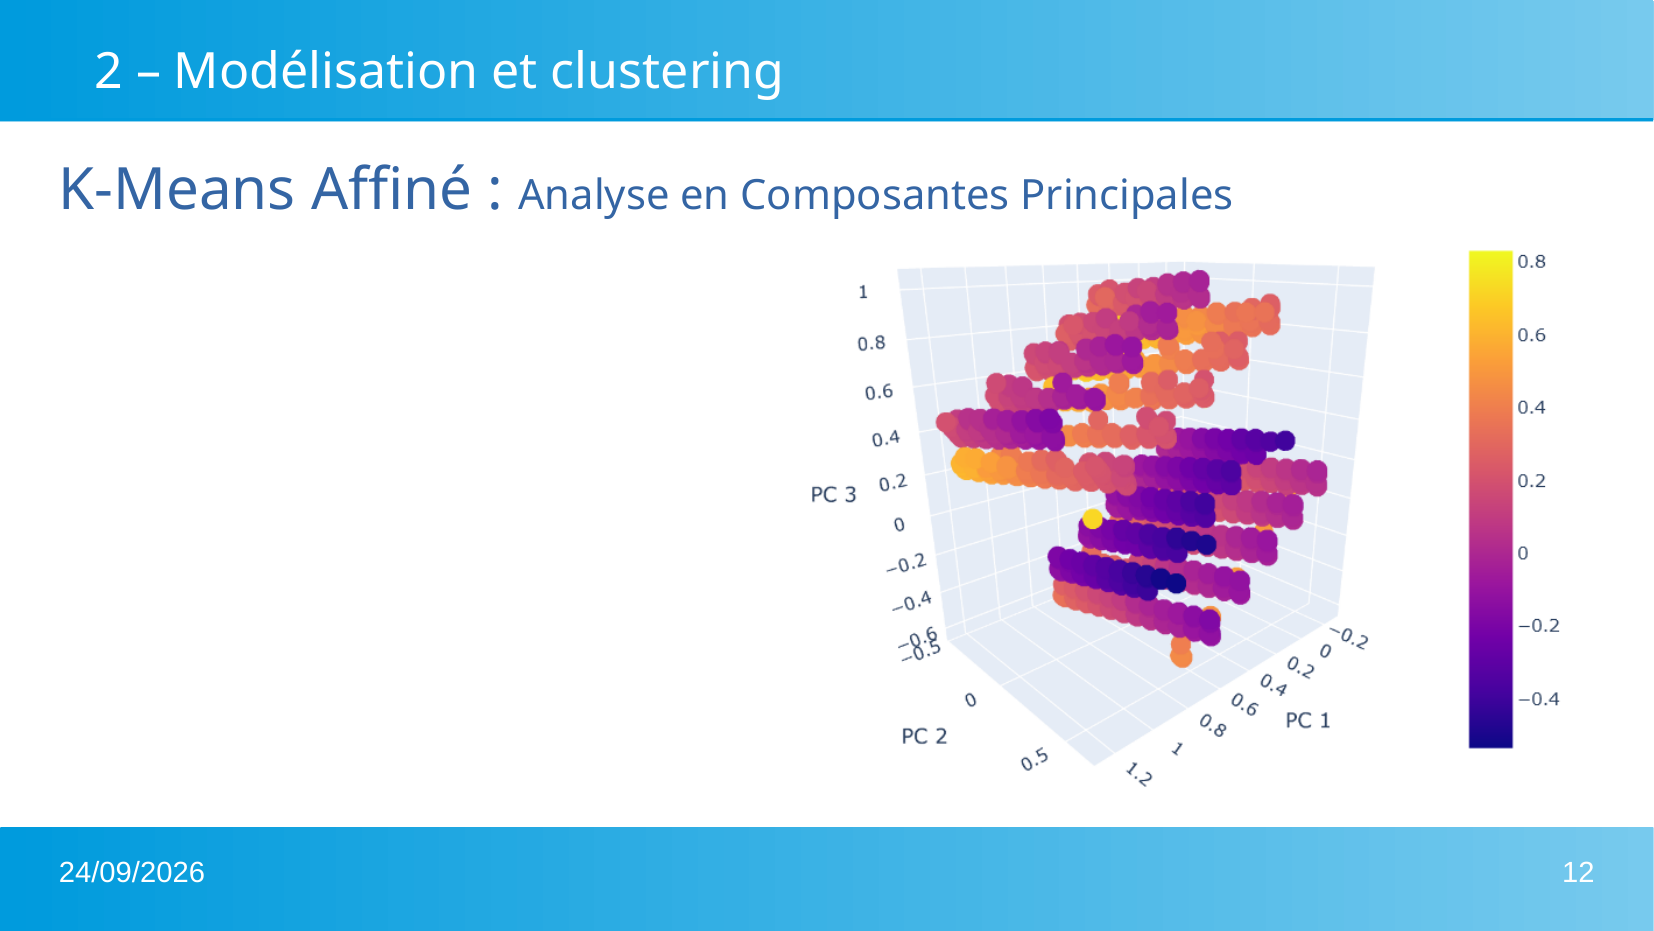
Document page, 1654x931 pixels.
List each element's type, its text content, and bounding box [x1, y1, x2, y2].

title 2 – Modélisation et clustering [59, 29, 1595, 108]
title K-Means Affiné : Analyse en Composantes Principales [59, 147, 1565, 798]
picture [797, 241, 1565, 794]
